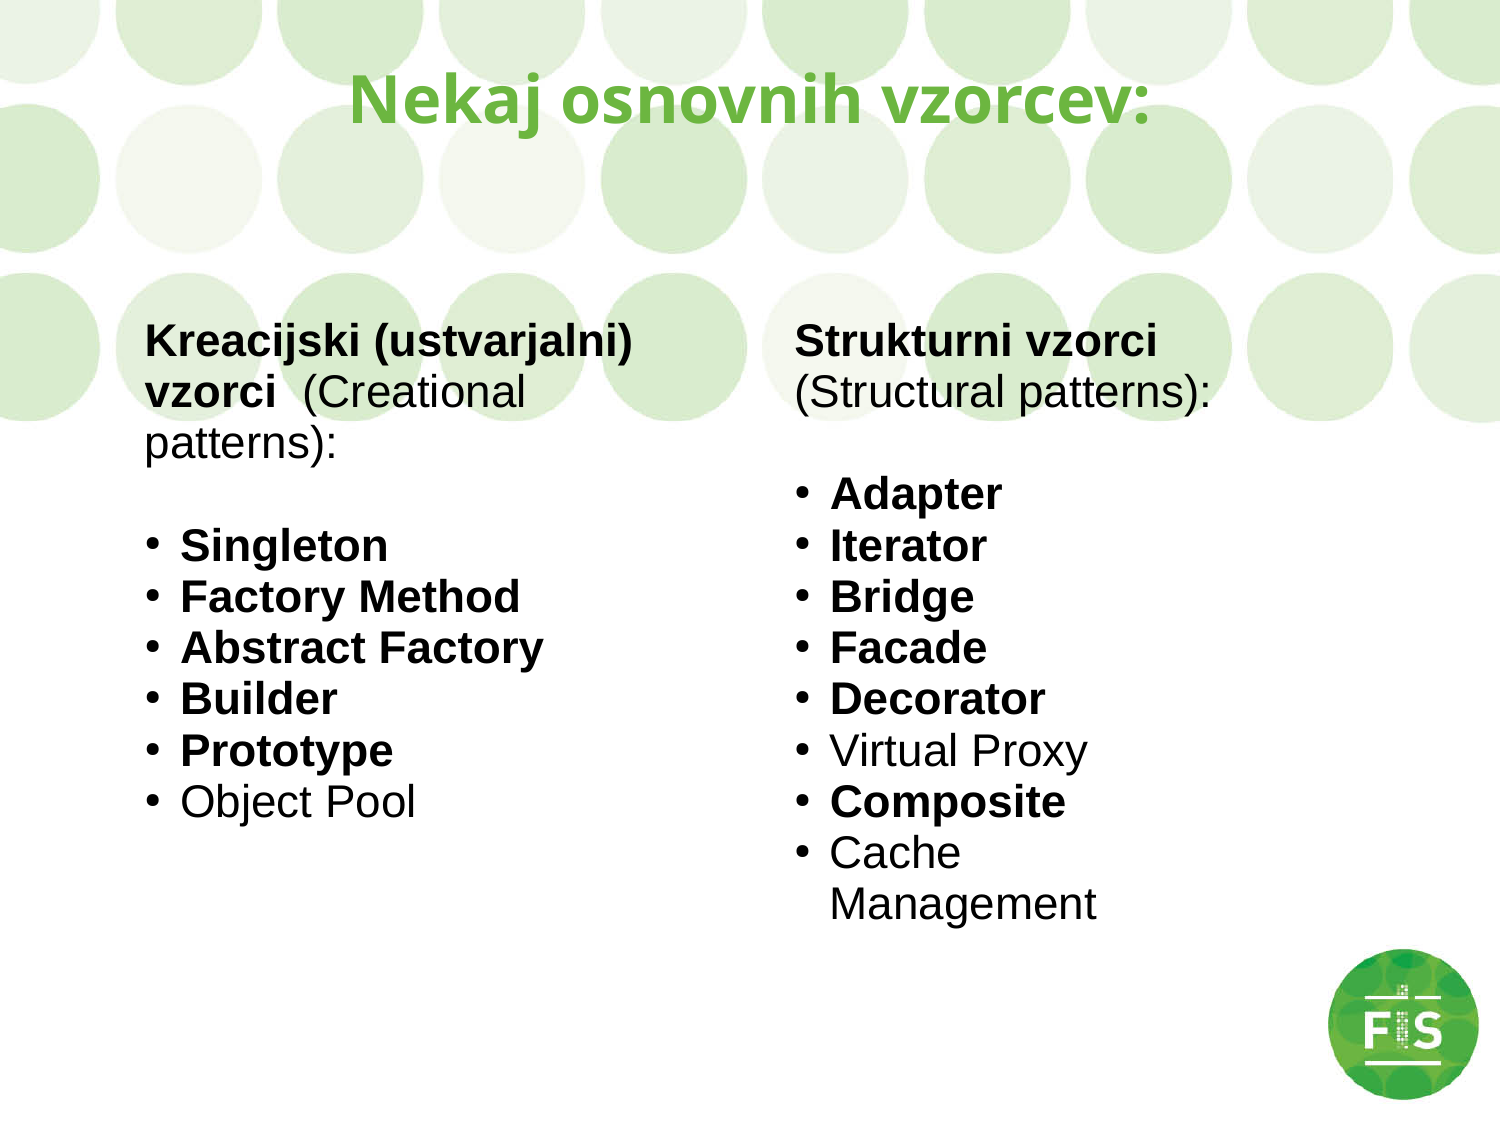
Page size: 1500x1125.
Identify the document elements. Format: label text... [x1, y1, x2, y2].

title Nekaj osnovnih vzorcev: [75, 59, 1425, 233]
picture [0, 0, 1500, 1125]
text_box Strukturni vzorci (Structural patterns): Adapter Iterator Bridge Facade Decorator Virtual Proxy Composite Cache Management [779, 307, 1229, 1020]
text_box Kreacijski (ustvarjalni) vzorci (Creational patterns): Singleton Factory Method Abstract Factory Builder Prototype Object Pool [129, 307, 662, 981]
